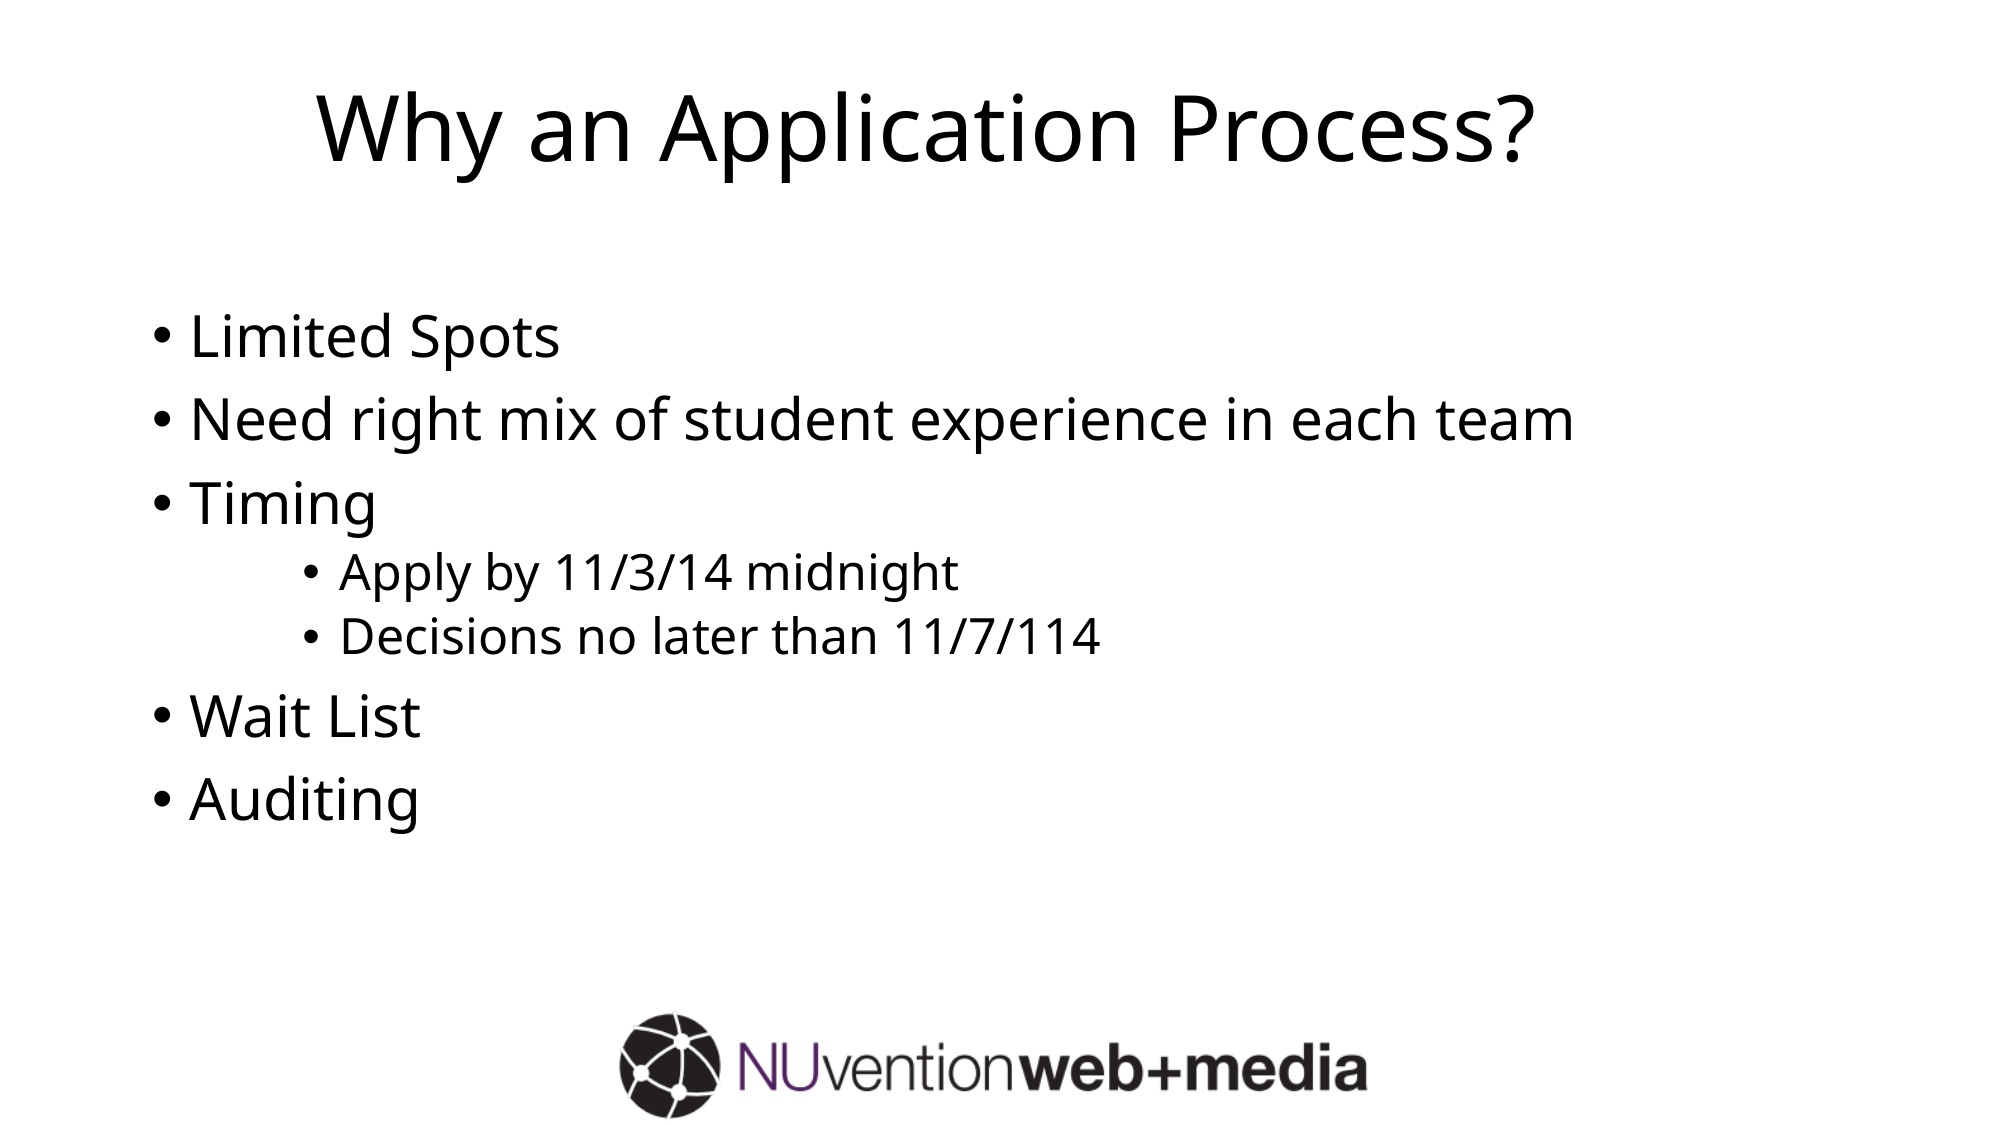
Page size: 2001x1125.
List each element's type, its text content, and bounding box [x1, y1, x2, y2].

list Limited Spots Need right mix of student experience in each team Timing Apply by 11/3/14 midnight Decisions no later than 11/7/114 Wait List Auditing [137, 299, 1863, 1014]
title Why an Application Process? [300, 75, 1717, 175]
